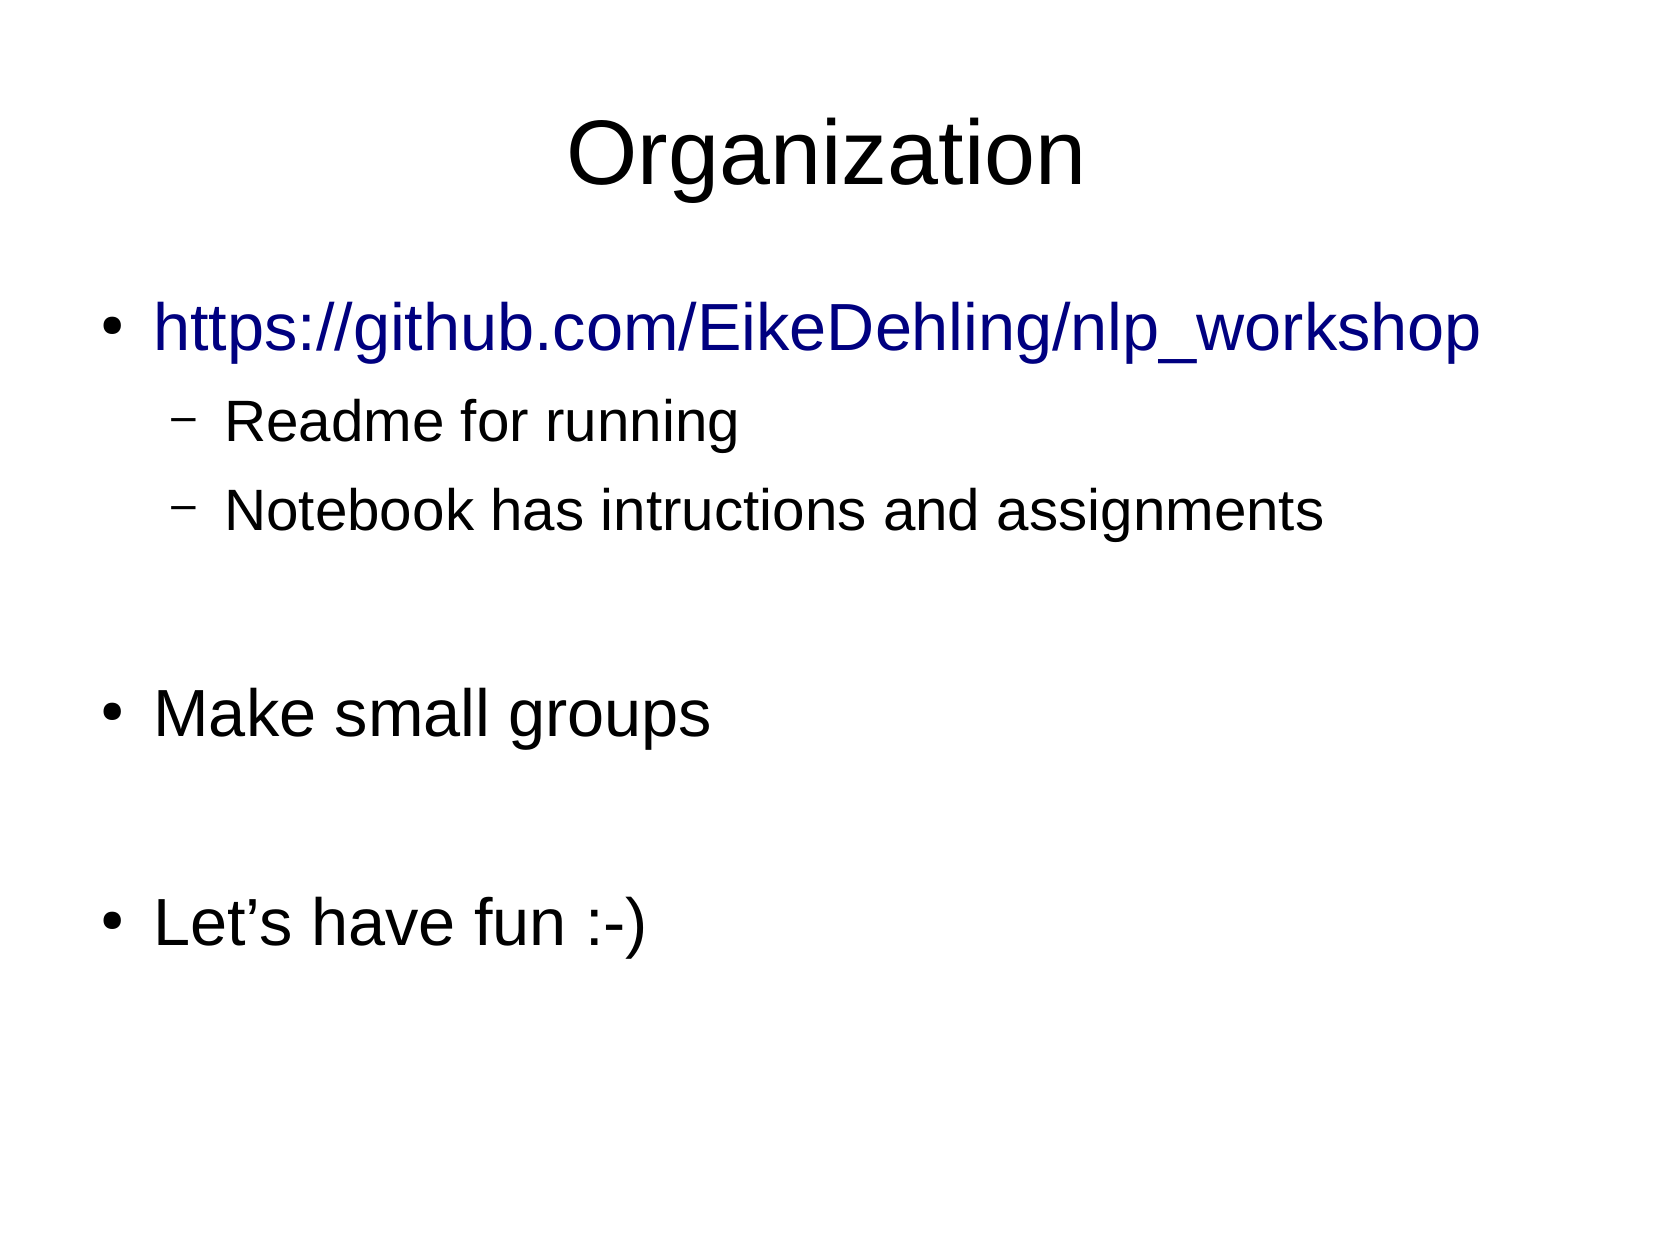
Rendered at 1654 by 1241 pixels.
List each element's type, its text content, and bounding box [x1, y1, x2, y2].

title Organization [82, 49, 1571, 257]
list https://github.com/EikeDehling/nlp_workshop Readme for running Notebook has intructions and assignments Make small groups Let’s have fun :-) [82, 290, 1571, 1010]
